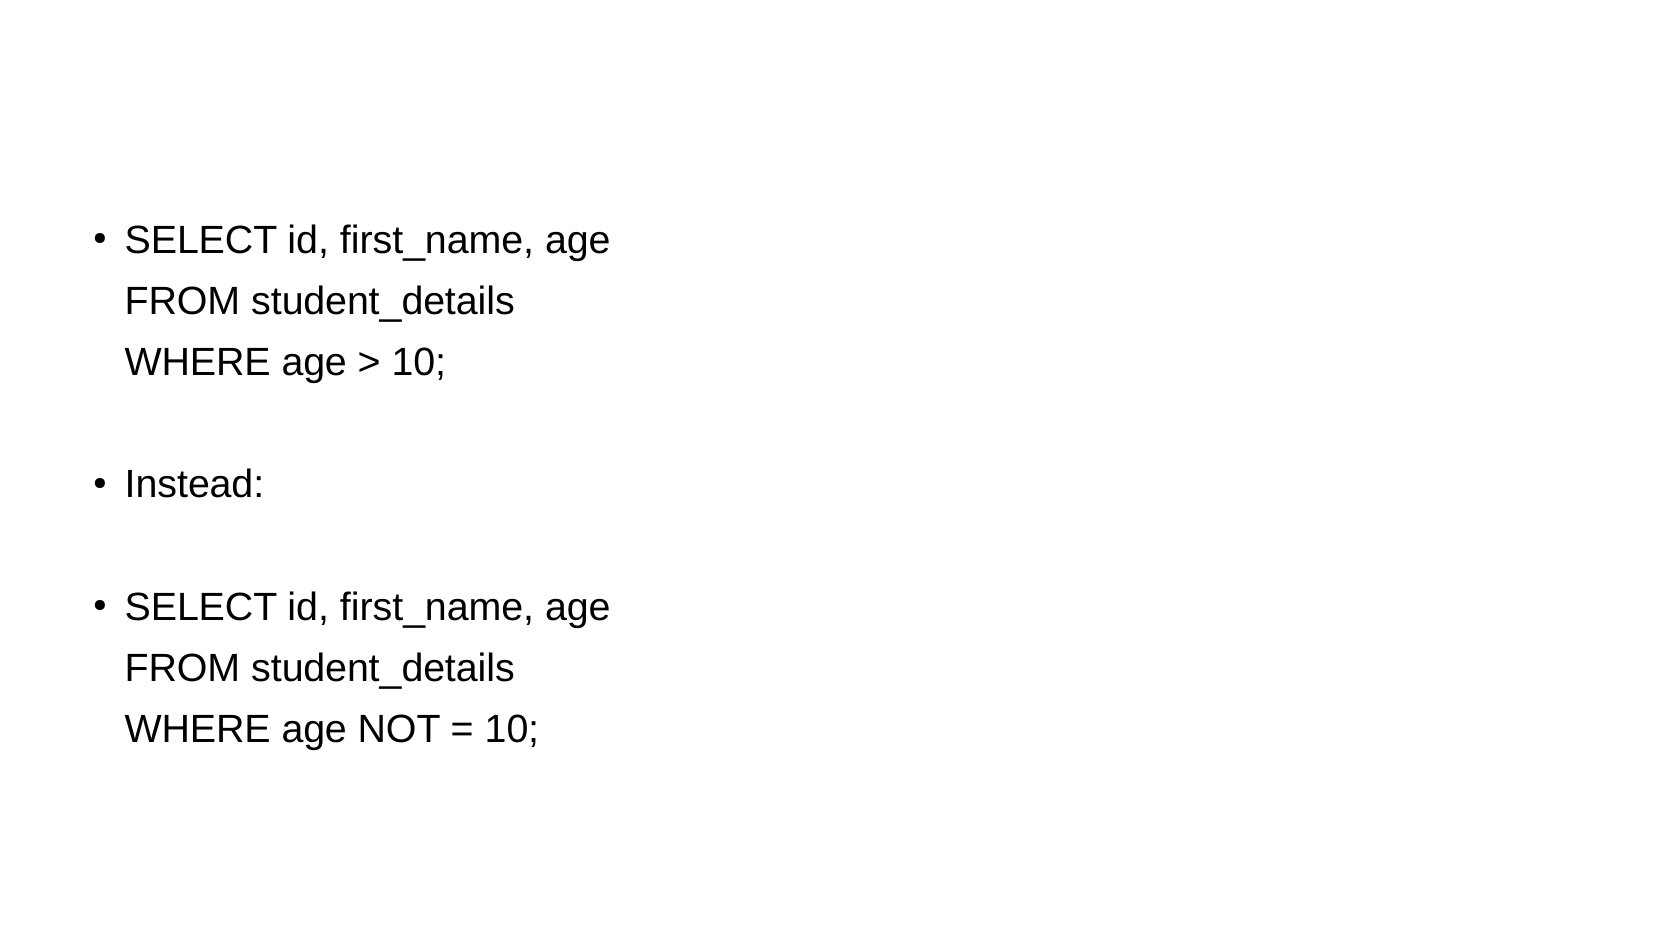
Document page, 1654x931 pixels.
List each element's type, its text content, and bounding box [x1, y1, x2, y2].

list SELECT id, first_name, age FROM student_details WHERE age > 10; Instead: SELECT id, first_name, age FROM student_details WHERE age NOT = 10; [82, 217, 1571, 758]
